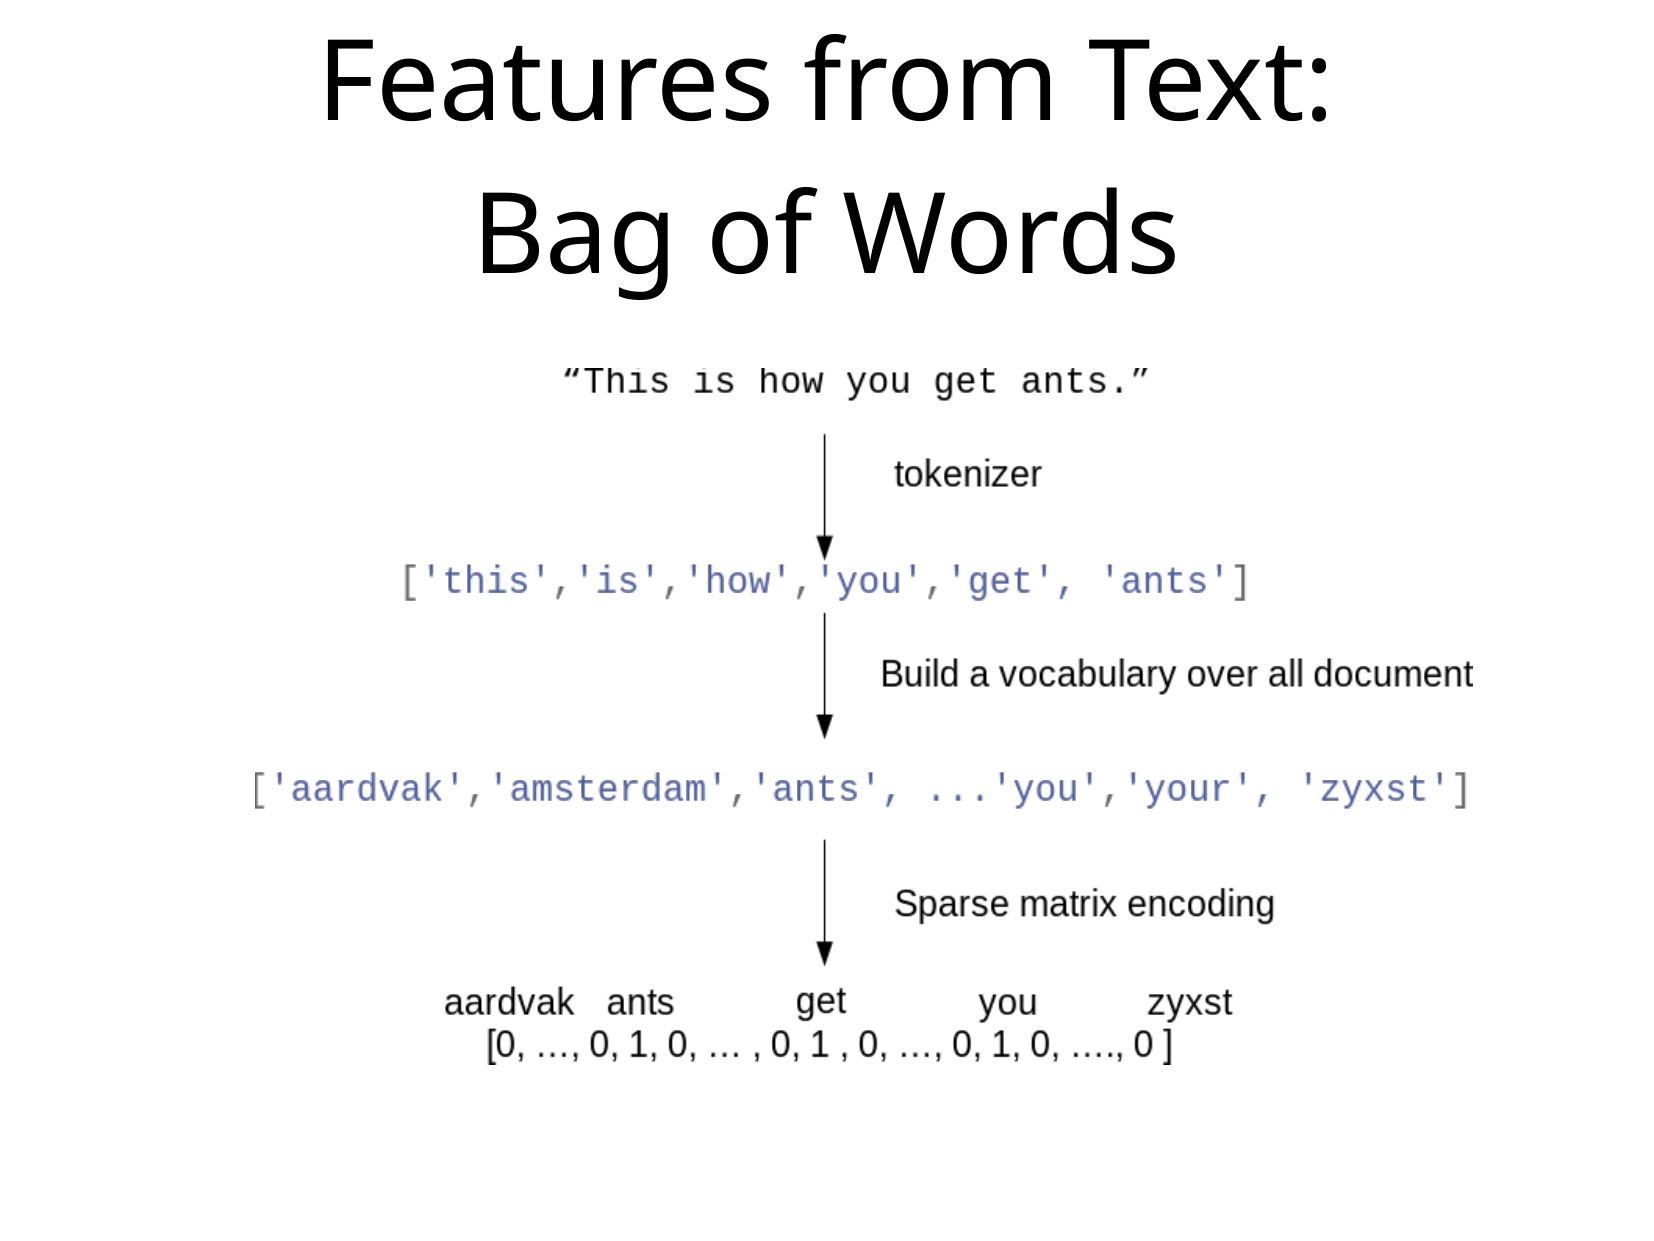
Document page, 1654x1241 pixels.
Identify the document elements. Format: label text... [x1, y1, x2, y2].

title Features from Text: Bag of Words [82, 40, 1571, 266]
picture [255, 368, 1473, 1066]
